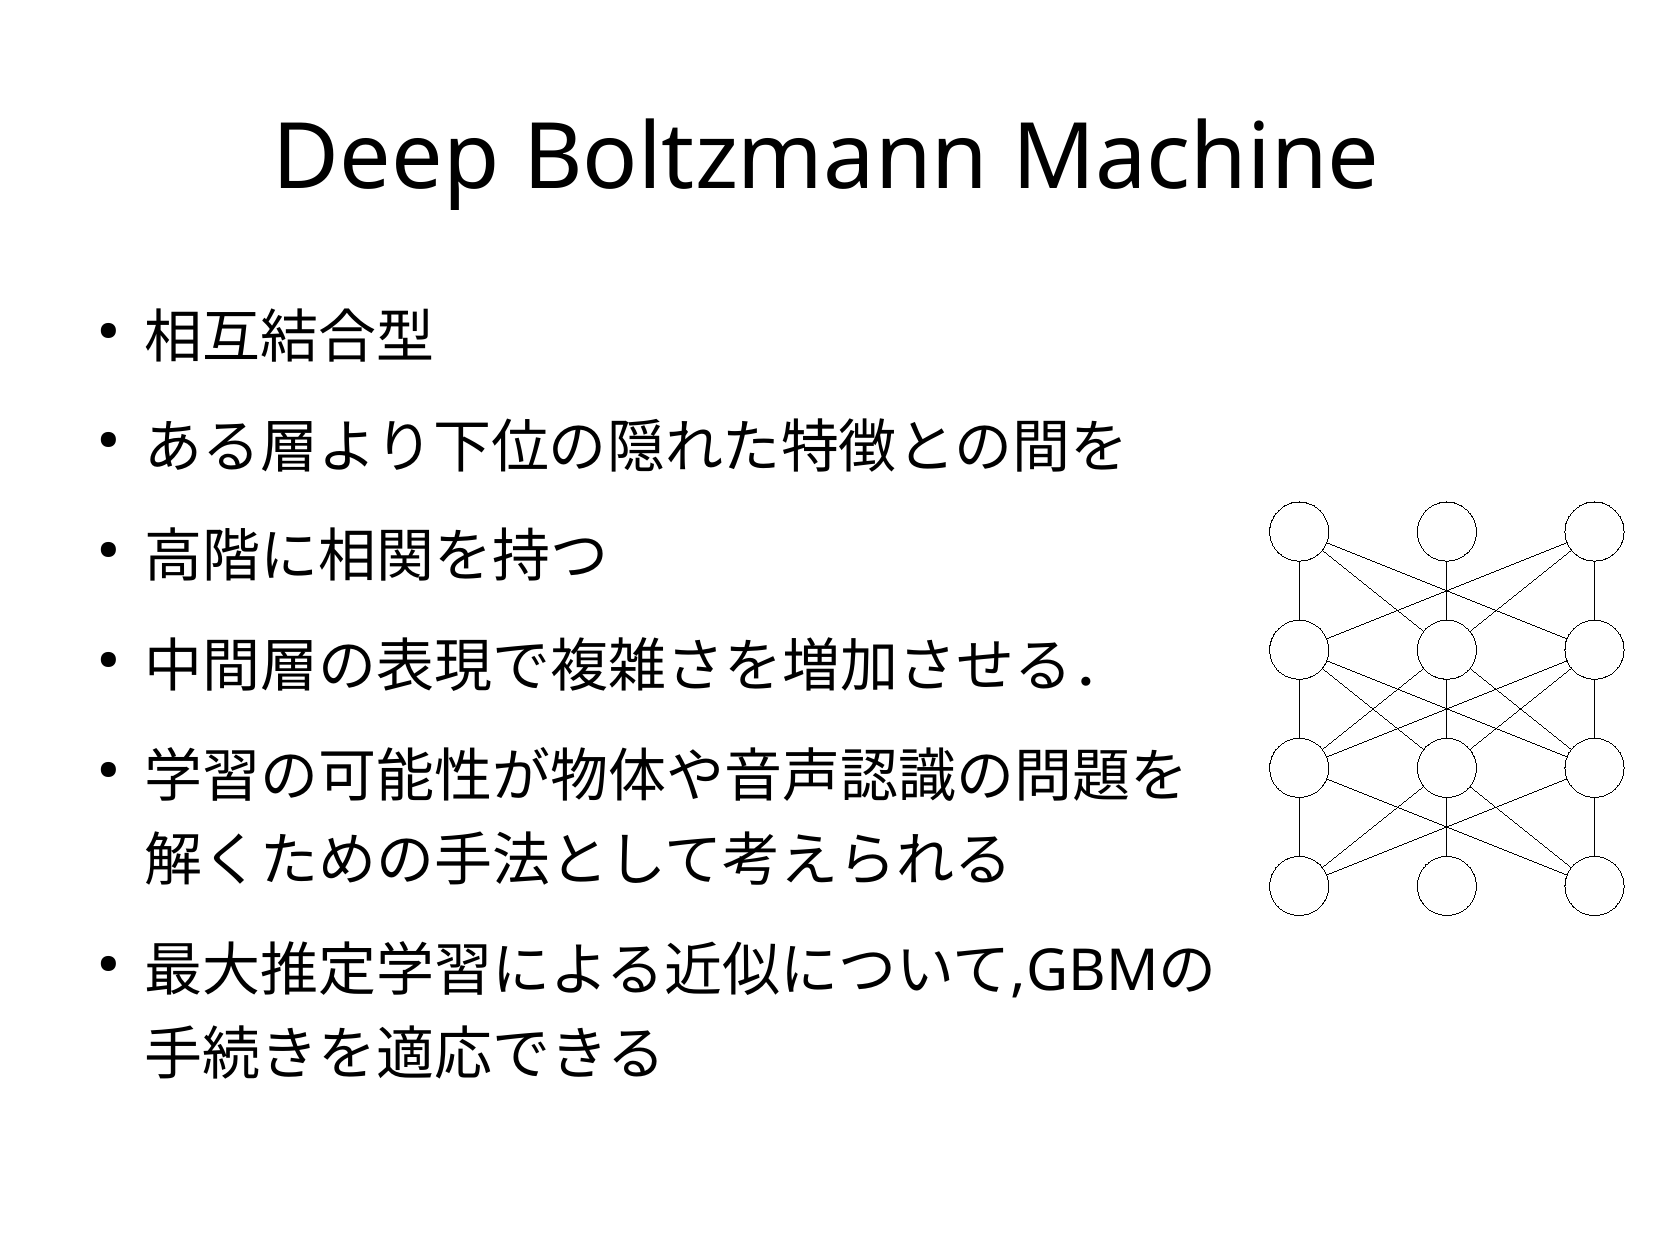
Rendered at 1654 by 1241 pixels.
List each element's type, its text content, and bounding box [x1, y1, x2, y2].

text_box [1564, 856, 1625, 916]
text_box [1269, 501, 1329, 562]
text_box [1564, 738, 1625, 798]
title Deep Boltzmann Machine [82, 49, 1571, 257]
text_box [1269, 738, 1329, 798]
text_box [1564, 620, 1625, 680]
text_box [1417, 856, 1477, 916]
text_box [1564, 501, 1625, 562]
text_box [1269, 620, 1329, 680]
text_box [1417, 738, 1477, 798]
list 相互結合型 ある層より下位の隠れた特徴との間を 高階に相関を持つ 中間層の表現で複雑さを増加させる． 学習の可能性が物体や音声認識の問題を解くための手法として考えられる 最大推定学習による近似について,GBMの手続きを適応できる [82, 290, 1241, 1109]
text_box [1417, 501, 1477, 562]
text_box [1417, 620, 1477, 680]
text_box [1269, 856, 1329, 916]
